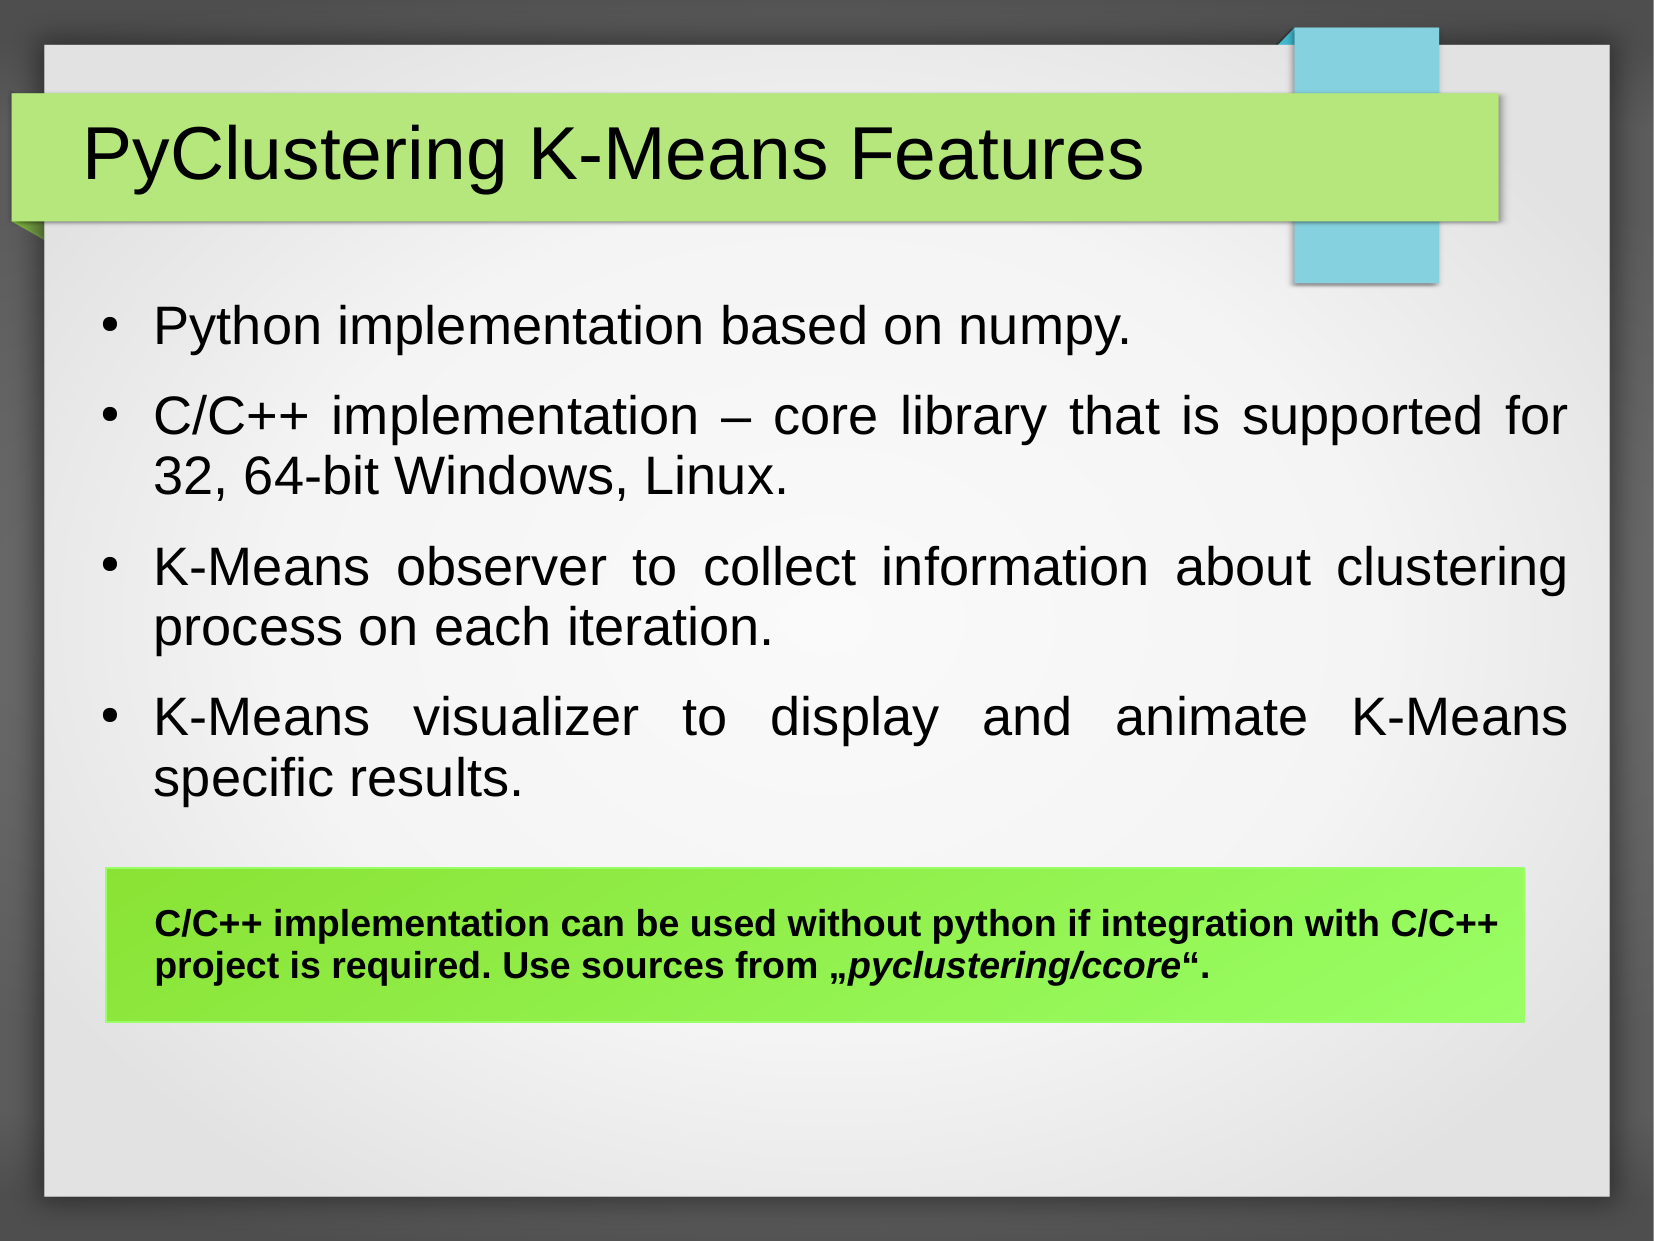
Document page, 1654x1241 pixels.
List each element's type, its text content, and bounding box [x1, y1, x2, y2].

title PyClustering K-Means Features [82, 94, 1264, 213]
picture [0, 0, 1654, 1241]
list Python implementation based on numpy. C/C++ implementation – core library that is supported for 32, 64-bit Windows, Linux. K-Means observer to collect information about clustering process on each iteration. K-Means visualizer to display and animate K-Means specific results. [82, 295, 1571, 1015]
text_box C/C++ implementation can be used without python if integration with C/C++ project is required. Use sources from „pyclustering/ccore“. [106, 868, 1524, 1022]
